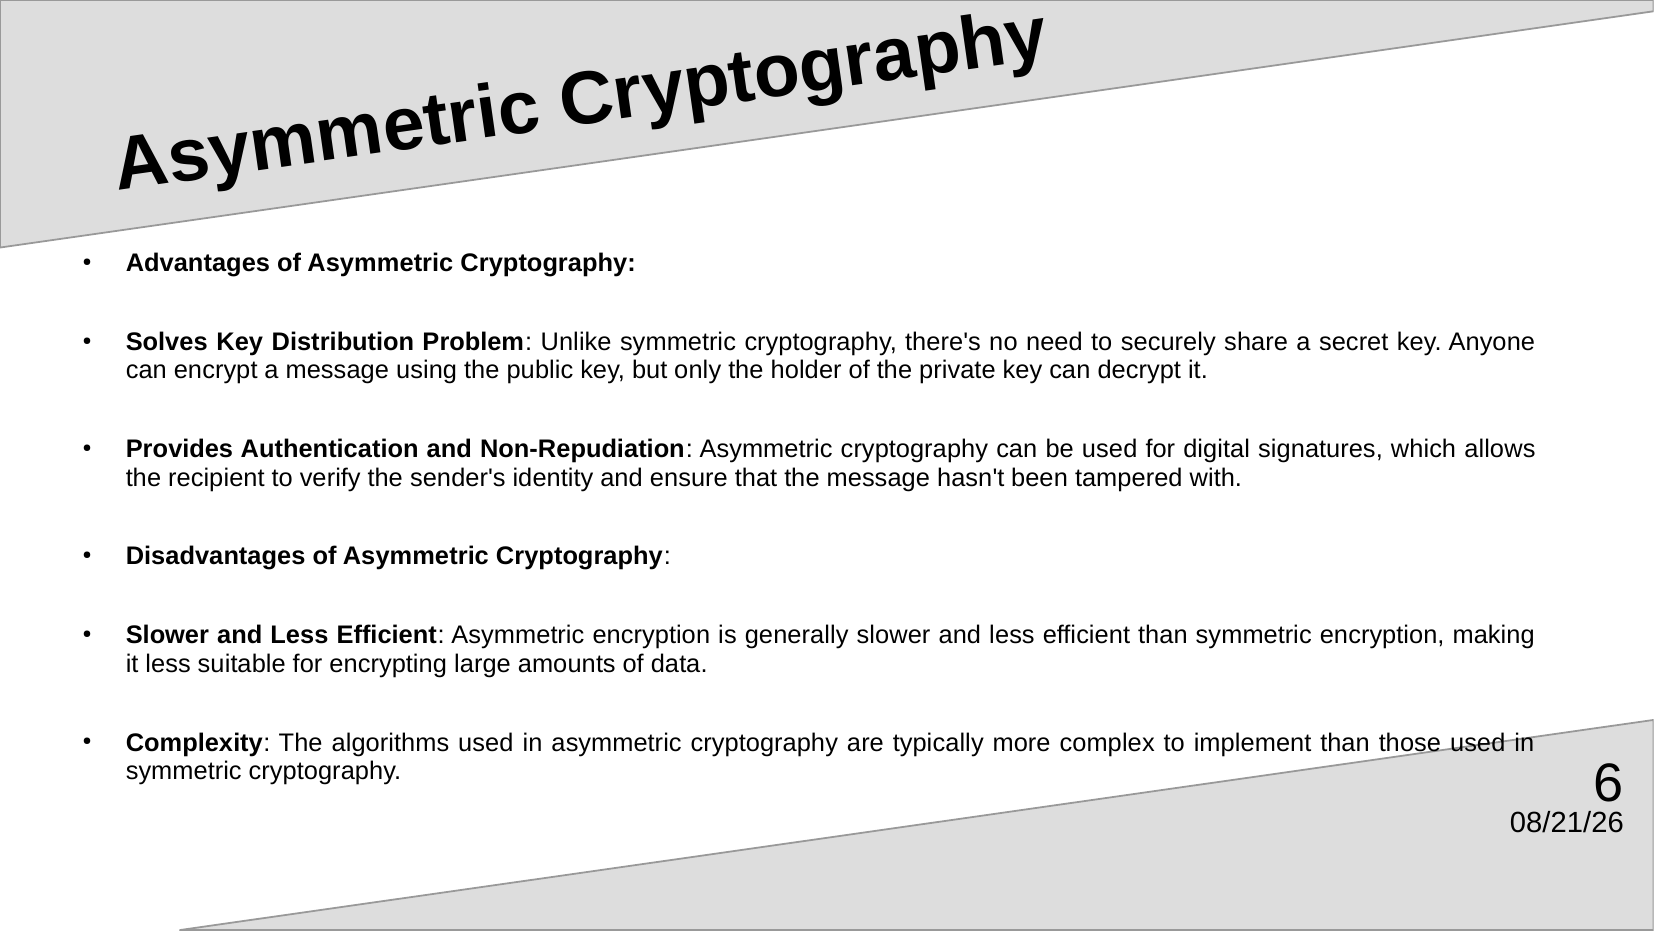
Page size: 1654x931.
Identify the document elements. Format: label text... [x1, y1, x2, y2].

list Advantages of Asymmetric Cryptography: Solves Key Distribution Problem: Unlike symmetric cryptography, there's no need to securely share a secret key. Anyone can encrypt a message using the public key, but only the holder of the private key can decrypt it. Provides Authentication and Non-Repudiation: Asymmetric cryptography can be used for digital signatures, which allows the recipient to verify the sender's identity and ensure that the message hasn't been tampered with. Disadvantages of Asymmetric Cryptography: Slower and Less Efficient: Asymmetric encryption is generally slower and less efficient than symmetric encryption, making it less suitable for encrypting large amounts of data. Complexity: The algorithms used in asymmetric cryptography are typically more complex to implement than those used in symmetric cryptography. [82, 248, 1538, 789]
title Asymmetric Cryptography [0, 0, 1447, 261]
